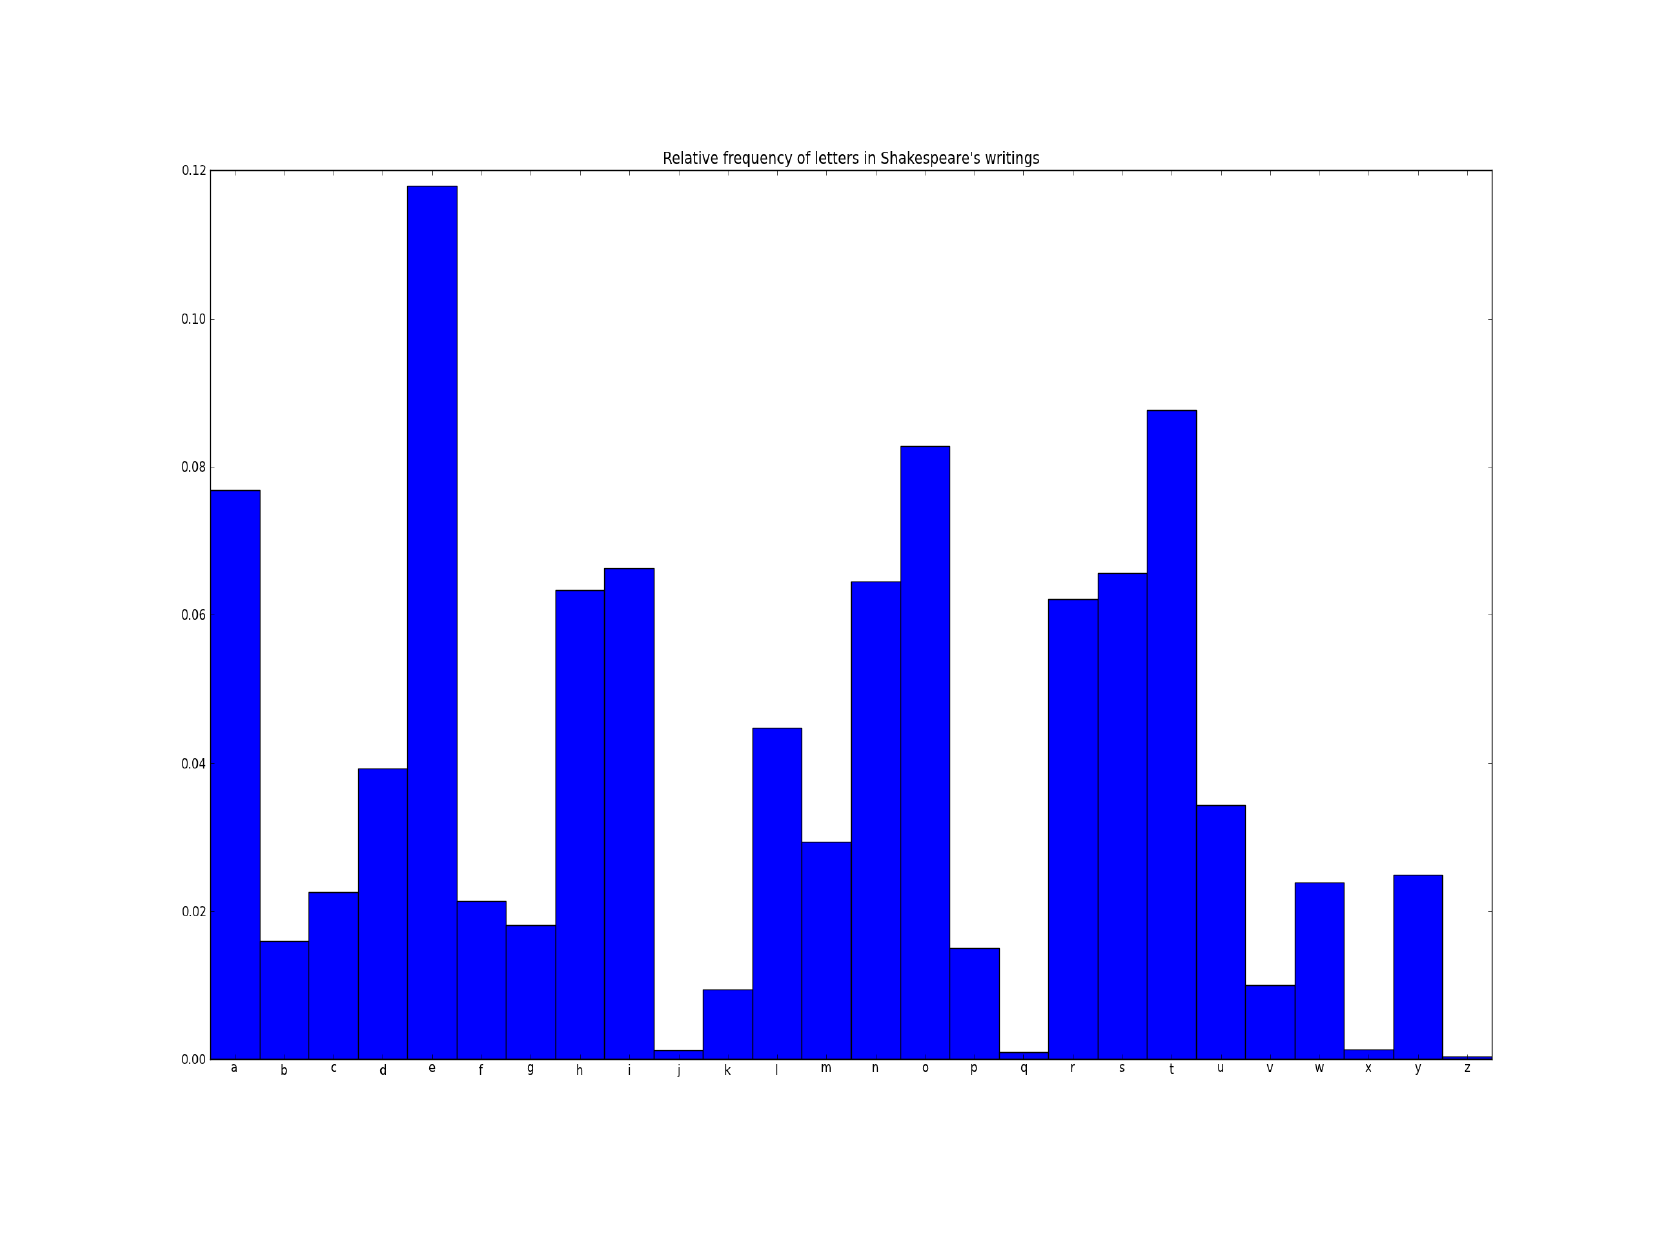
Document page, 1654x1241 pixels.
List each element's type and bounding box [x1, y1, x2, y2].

picture [3, 59, 1654, 1171]
